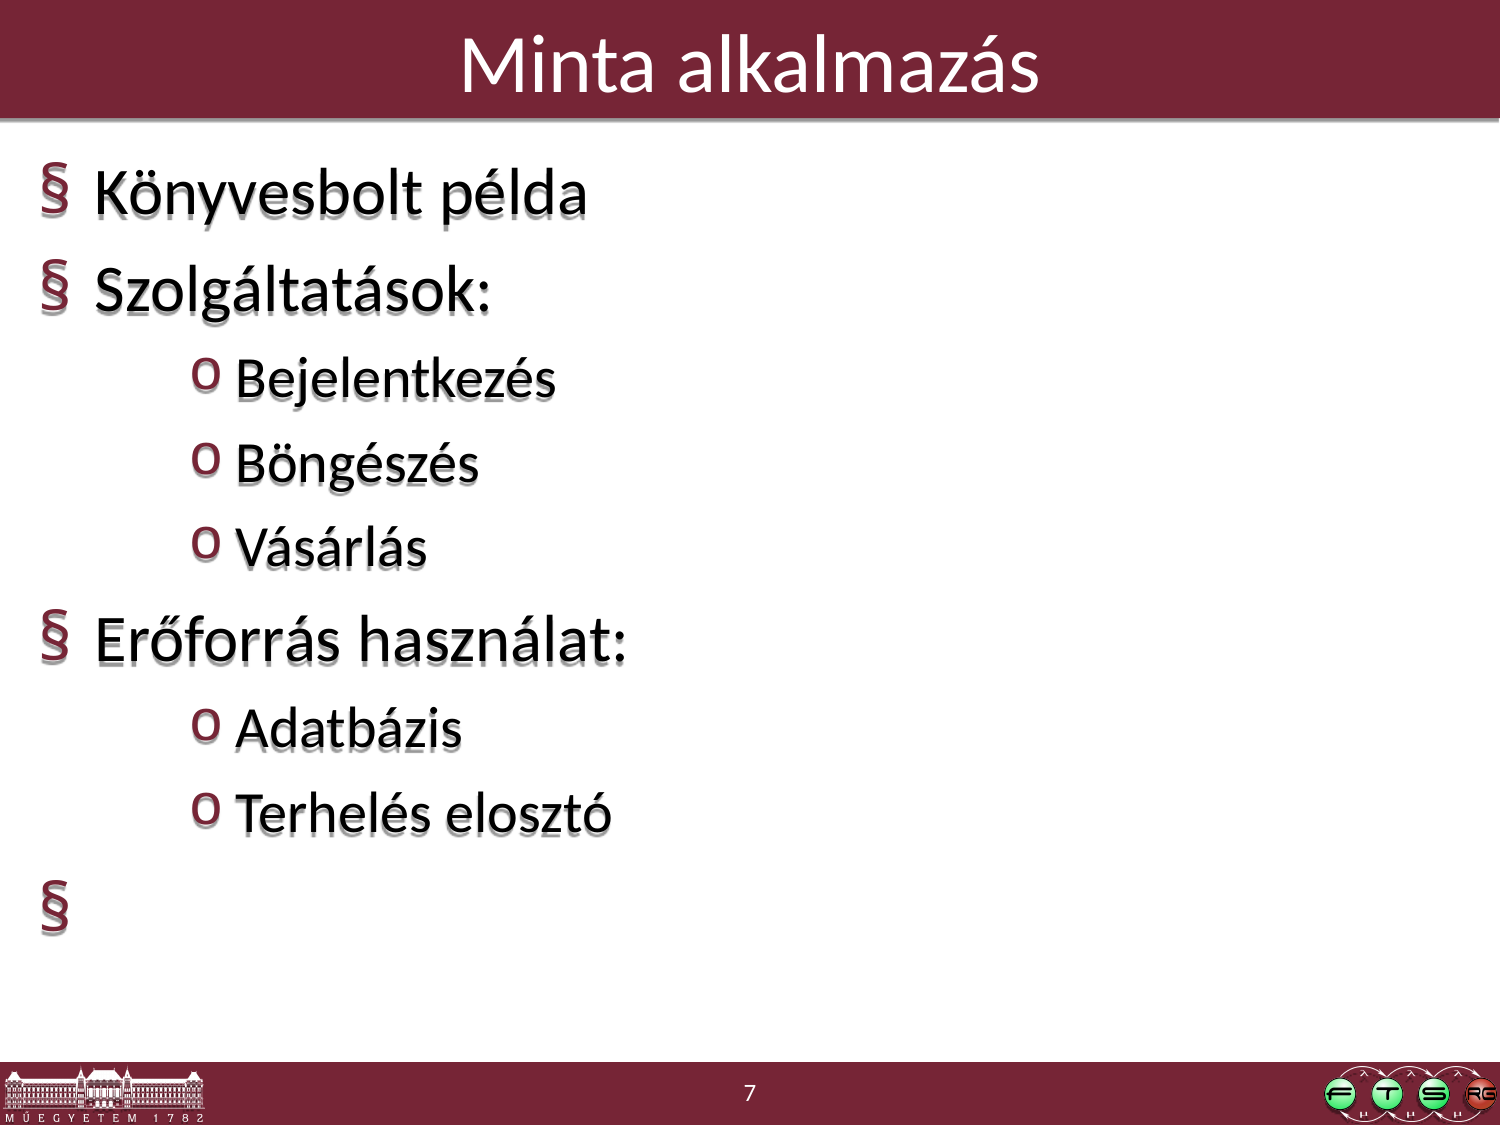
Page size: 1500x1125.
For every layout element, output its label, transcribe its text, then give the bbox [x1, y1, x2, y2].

title Minta alkalmazás [0, 0, 1500, 119]
text_box 7 [581, 1061, 919, 1122]
list Könyvesbolt példa Szolgáltatások: Bejelentkezés Böngészés Vásárlás Erőforrás használat: Adatbázis Terhelés elosztó [23, 140, 1477, 1048]
